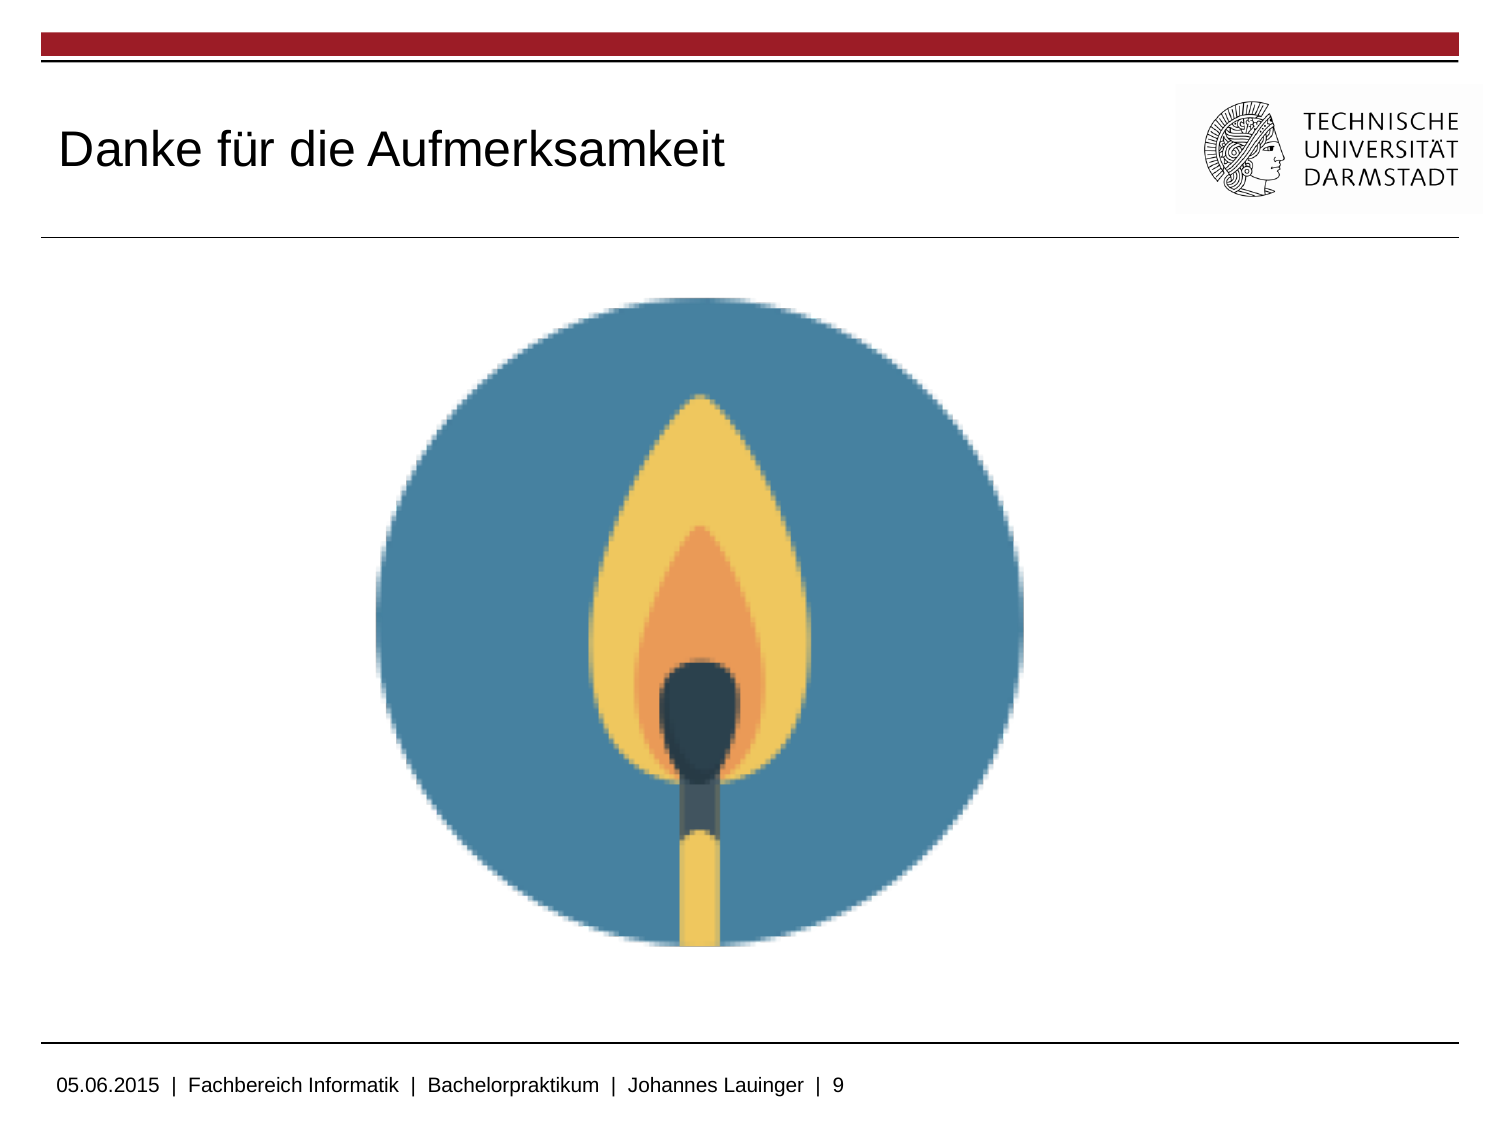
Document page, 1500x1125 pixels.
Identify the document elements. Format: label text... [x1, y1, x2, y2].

picture [330, 252, 1070, 993]
title Danke für die Aufmerksamkeit [58, 80, 1149, 218]
picture [1175, 84, 1483, 214]
